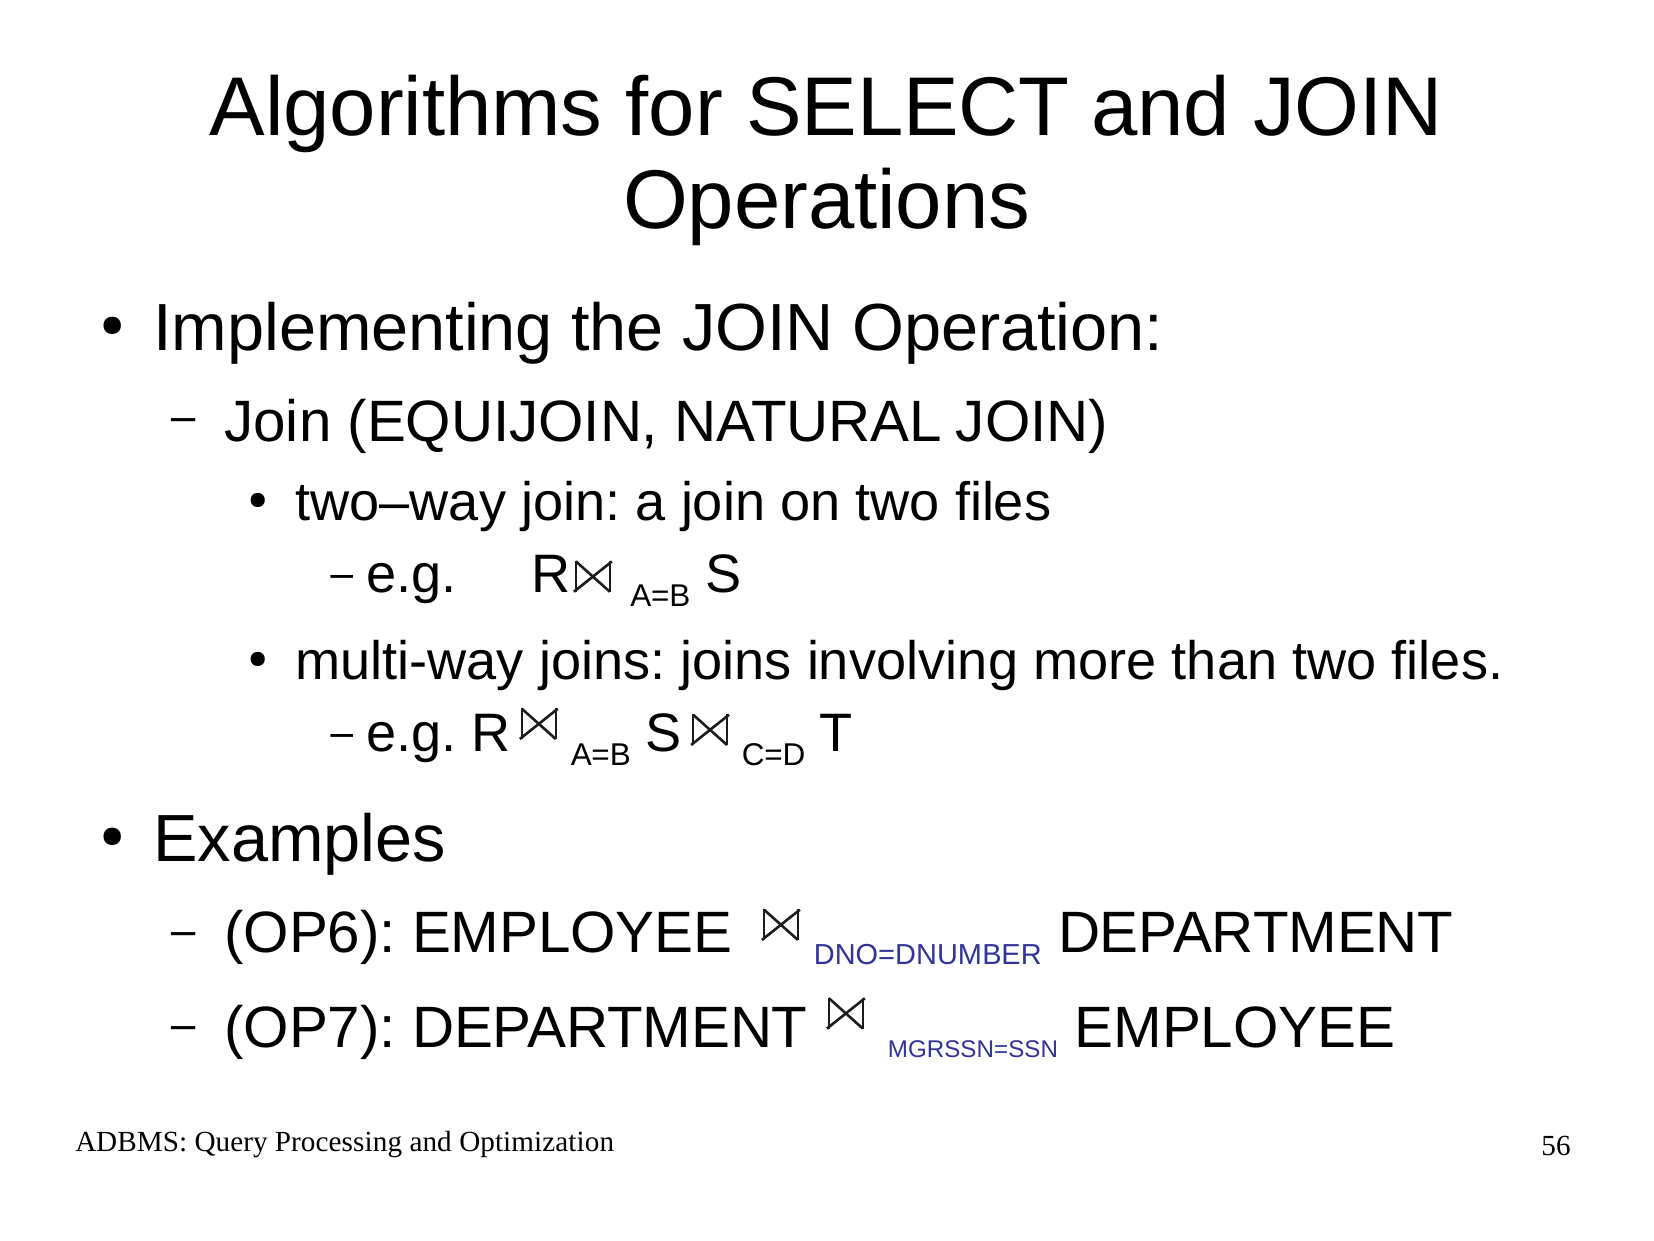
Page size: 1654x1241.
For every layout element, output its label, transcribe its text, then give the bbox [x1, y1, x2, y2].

title Algorithms for SELECT and JOIN Operations [82, 49, 1571, 257]
list Implementing the JOIN Operation: Join (EQUIJOIN, NATURAL JOIN) two–way join: a join on two files e.g. R A=B S multi-way joins: joins involving more than two files. e.g. R A=B S C=D T Examples (OP6): EMPLOYEE DNO=DNUMBER DEPARTMENT (OP7): DEPARTMENT MGRSSN=SSN EMPLOYEE [82, 290, 1571, 1126]
